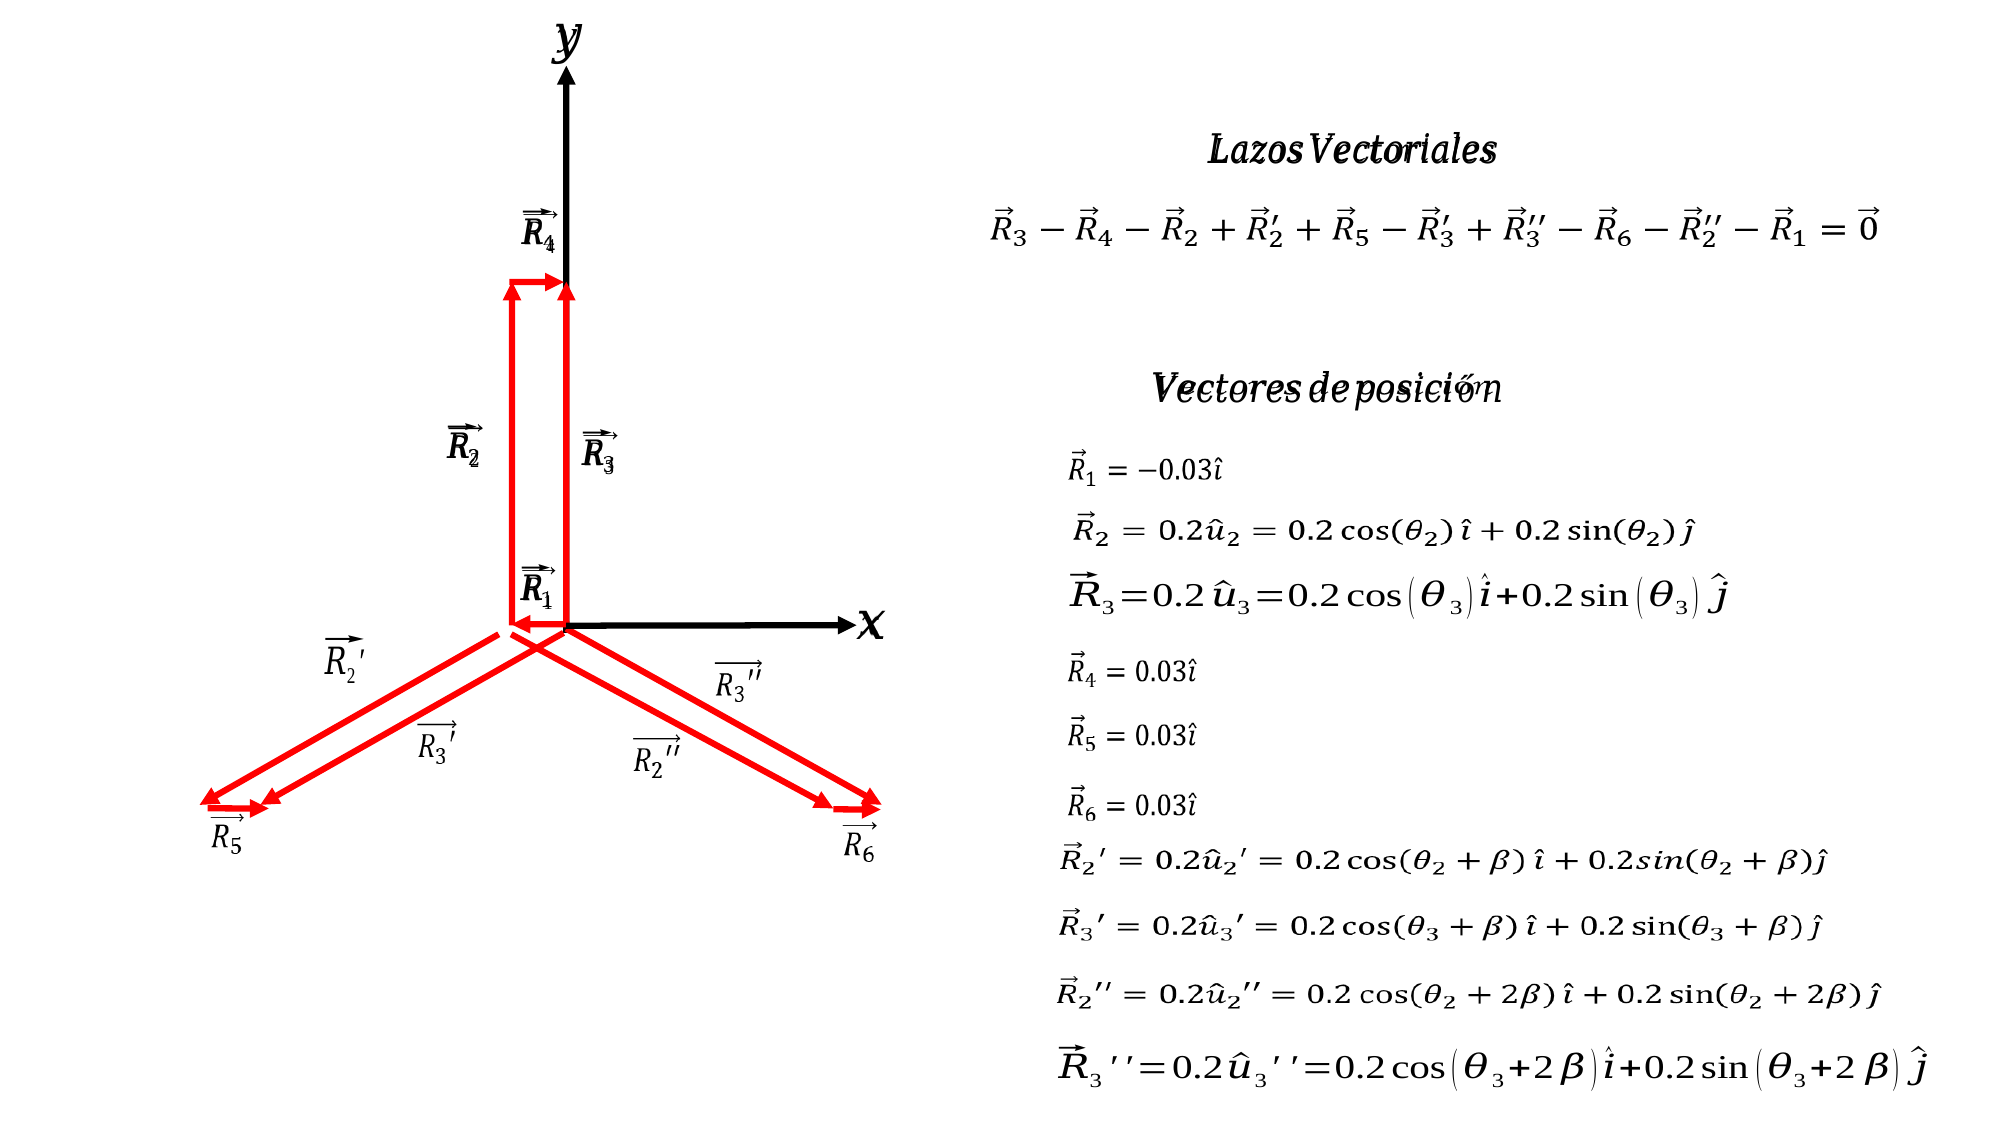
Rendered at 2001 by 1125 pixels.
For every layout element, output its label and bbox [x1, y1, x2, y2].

text_box [1197, 128, 1508, 174]
text_box [1056, 441, 1267, 493]
text_box [1044, 835, 1883, 887]
chart [1056, 570, 1741, 622]
text_box [967, 203, 1901, 255]
text_box [1042, 969, 1936, 1021]
chart [1045, 1043, 1939, 1095]
text_box [1142, 367, 1511, 413]
text_box [512, 207, 563, 259]
text_box [1044, 901, 1877, 953]
text_box [831, 818, 882, 870]
text_box [622, 730, 692, 786]
text_box [572, 428, 623, 480]
chart [314, 634, 374, 689]
text_box [1056, 643, 1240, 695]
text_box [1056, 504, 1750, 556]
text_box [407, 716, 467, 772]
text_box [437, 421, 488, 473]
text_box [199, 810, 250, 862]
text_box [704, 655, 774, 710]
text_box [1056, 777, 1240, 829]
text_box [839, 591, 900, 653]
text_box [537, 5, 599, 66]
text_box [511, 563, 561, 615]
text_box [1056, 707, 1240, 759]
